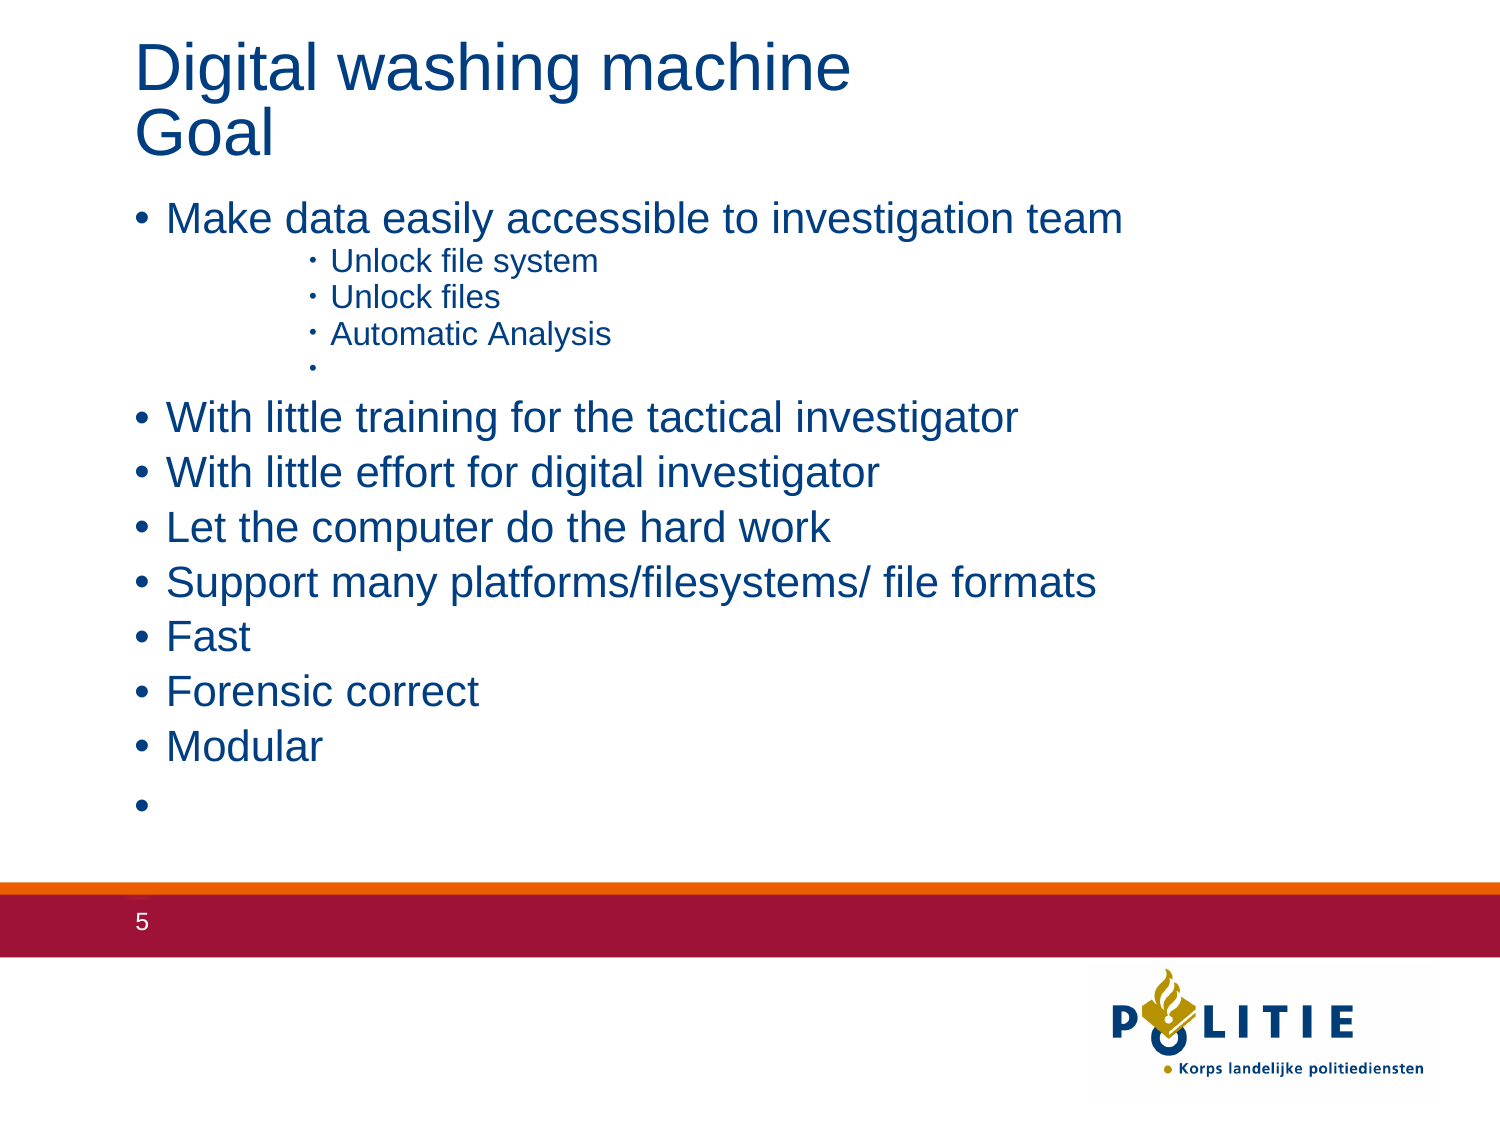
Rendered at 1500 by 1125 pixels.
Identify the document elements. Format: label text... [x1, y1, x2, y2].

list Make data easily accessible to investigation team Unlock file system Unlock files Automatic Analysis With little training for the tactical investigator With little effort for digital investigator Let the computer do the hard work Support many platforms/filesystems/ file formats Fast Forensic correct Modular [119, 190, 1348, 872]
picture [0, 0, 1500, 1125]
title Digital washing machine Goal [119, 25, 1351, 181]
